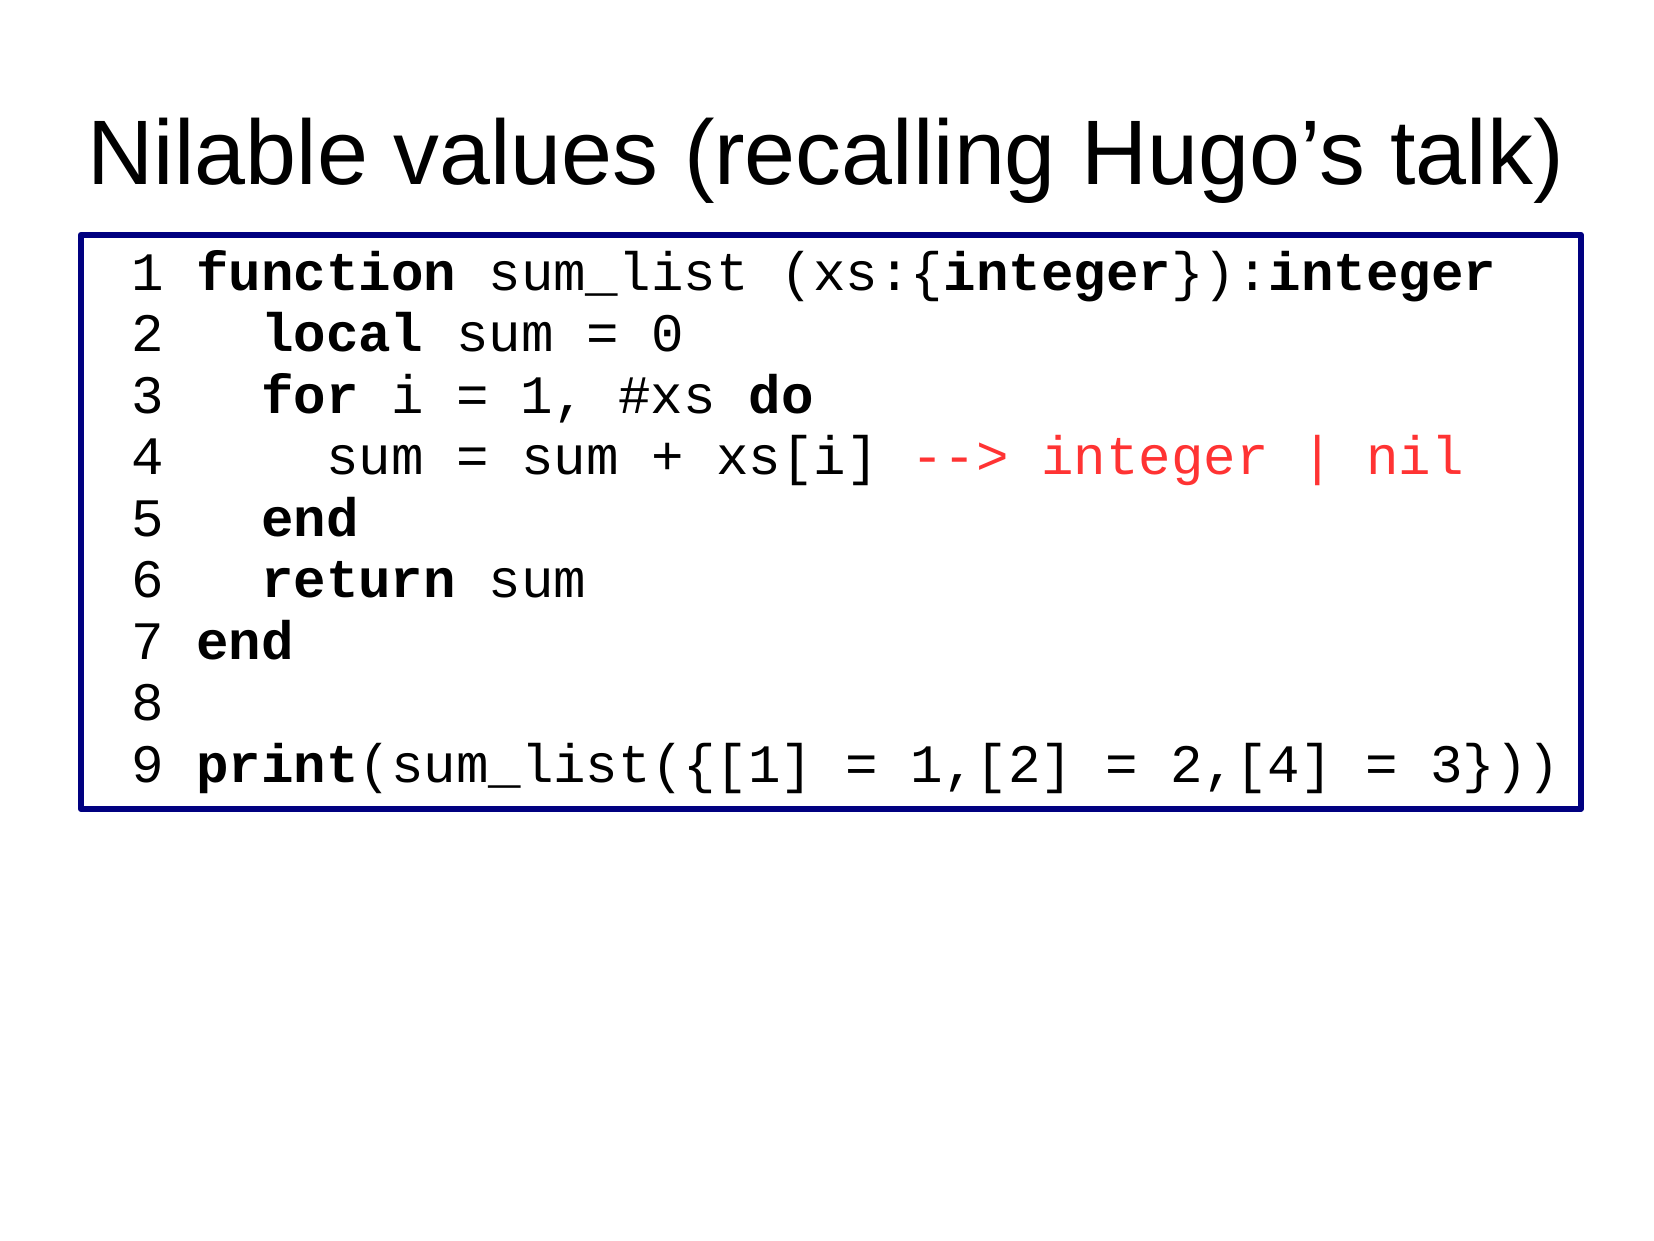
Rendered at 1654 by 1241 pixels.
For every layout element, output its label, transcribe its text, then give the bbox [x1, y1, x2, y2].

text_box 1 function sum_list (xs:{integer}):integer 2 local sum = 0 3 for i = 1, #xs do 4 sum = sum + xs[i] --> integer | nil 5 end 6 return sum 7 end 8 9 print(sum_list({[1] = 1,[2] = 2,[4] = 3})) [80, 234, 1581, 751]
title Nilable values (recalling Hugo’s talk) [82, 49, 1571, 232]
